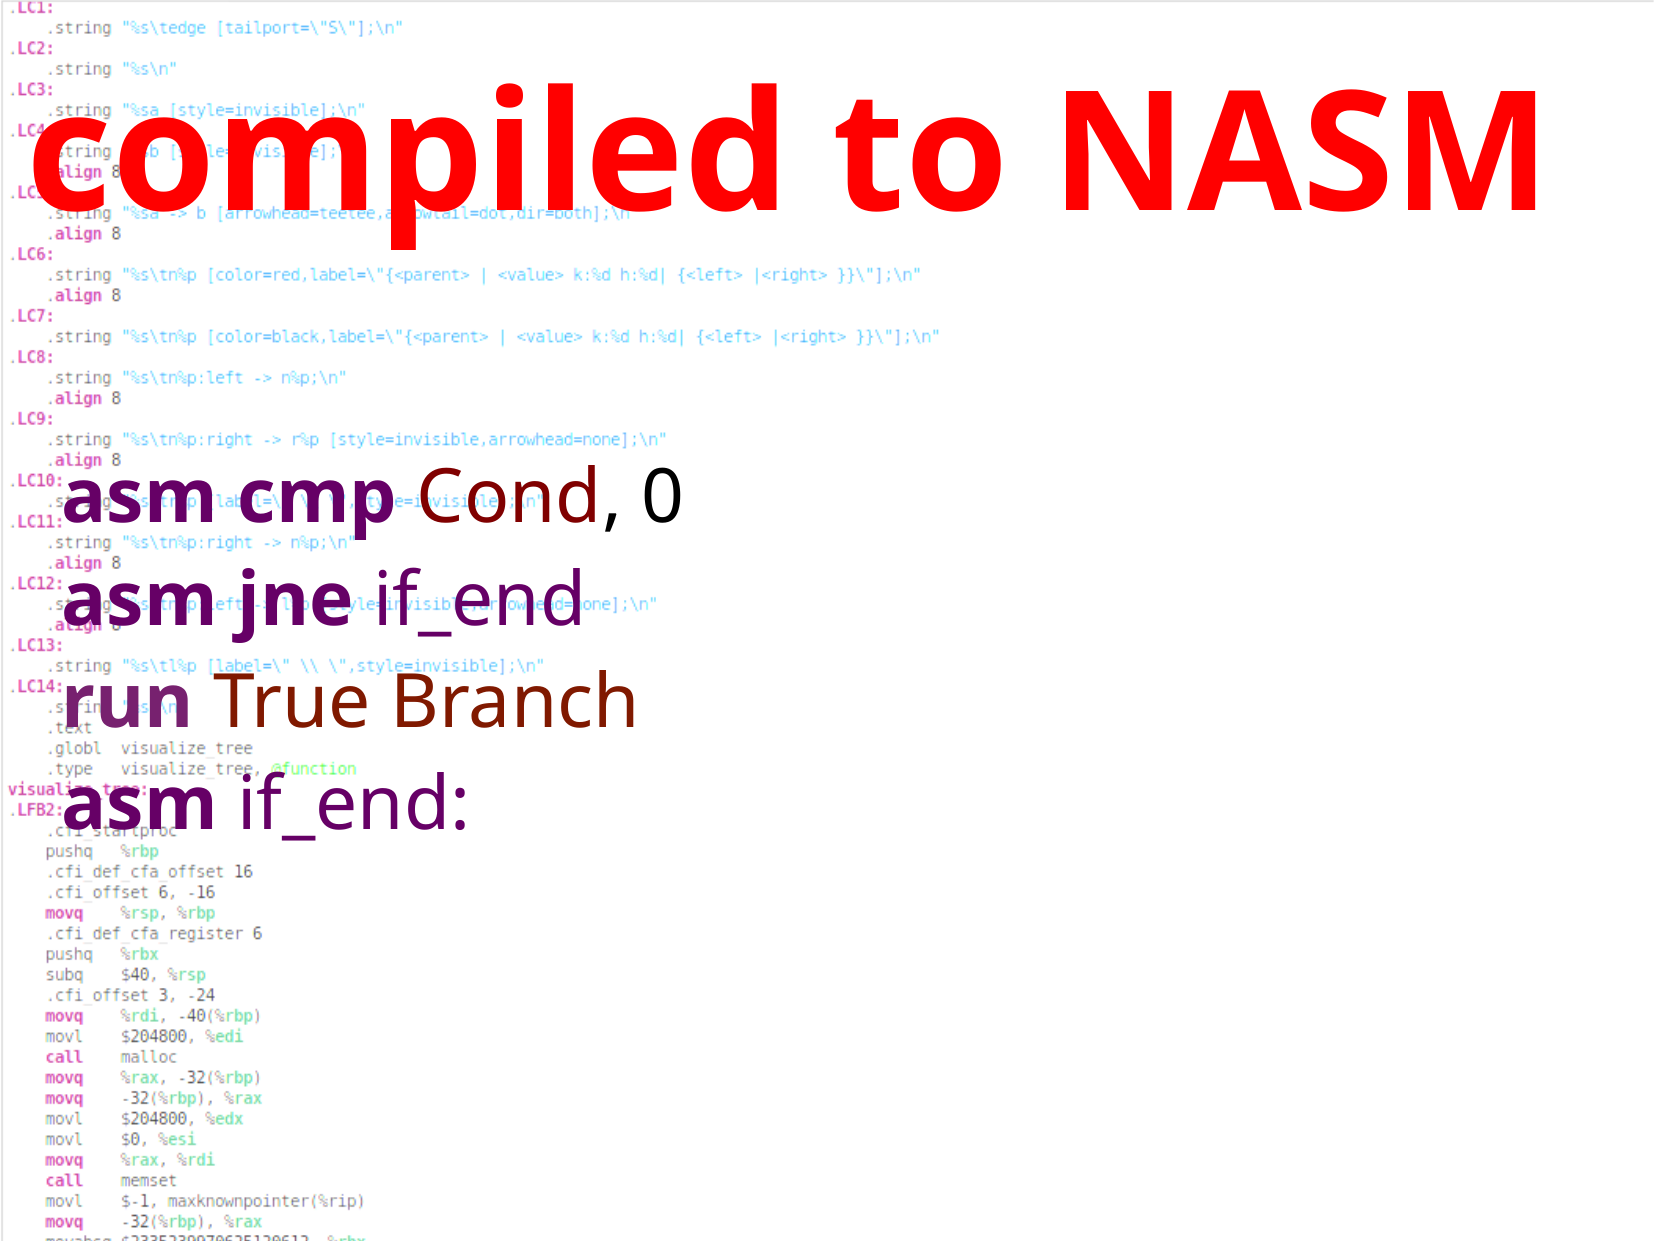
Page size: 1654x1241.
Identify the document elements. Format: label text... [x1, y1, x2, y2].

text_box compiled to NASM [11, 25, 1654, 271]
picture [0, 0, 1654, 1241]
text_box asm cmp Cond, 0 asm jne if_end run True Branch asm if_end: [46, 435, 1546, 865]
